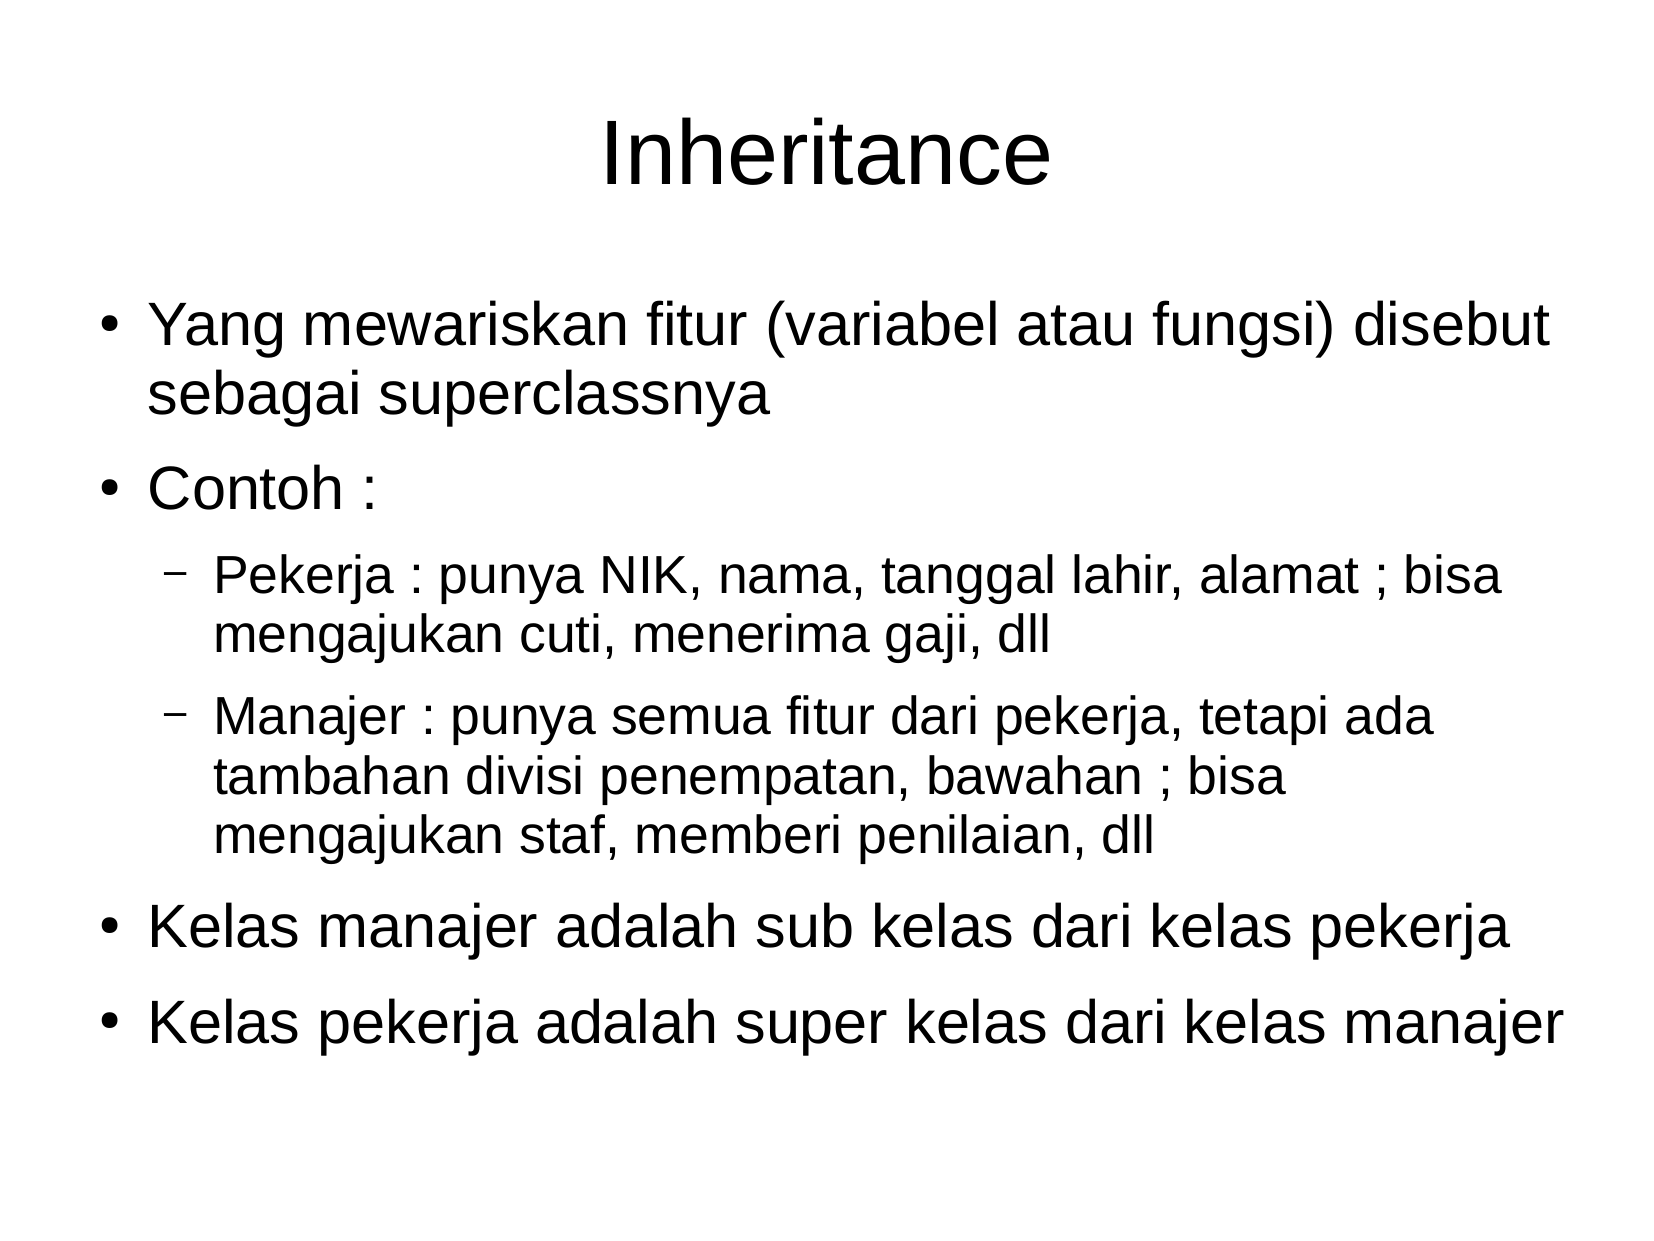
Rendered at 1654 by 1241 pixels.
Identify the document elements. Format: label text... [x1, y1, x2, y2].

title Inheritance [82, 49, 1571, 257]
list Yang mewariskan fitur (variabel atau fungsi) disebut sebagai superclassnya Contoh : Pekerja : punya NIK, nama, tanggal lahir, alamat ; bisa mengajukan cuti, menerima gaji, dll Manajer : punya semua fitur dari pekerja, tetapi ada tambahan divisi penempatan, bawahan ; bisa mengajukan staf, memberi penilaian, dll Kelas manajer adalah sub kelas dari kelas pekerja Kelas pekerja adalah super kelas dari kelas manajer [82, 290, 1571, 1141]
